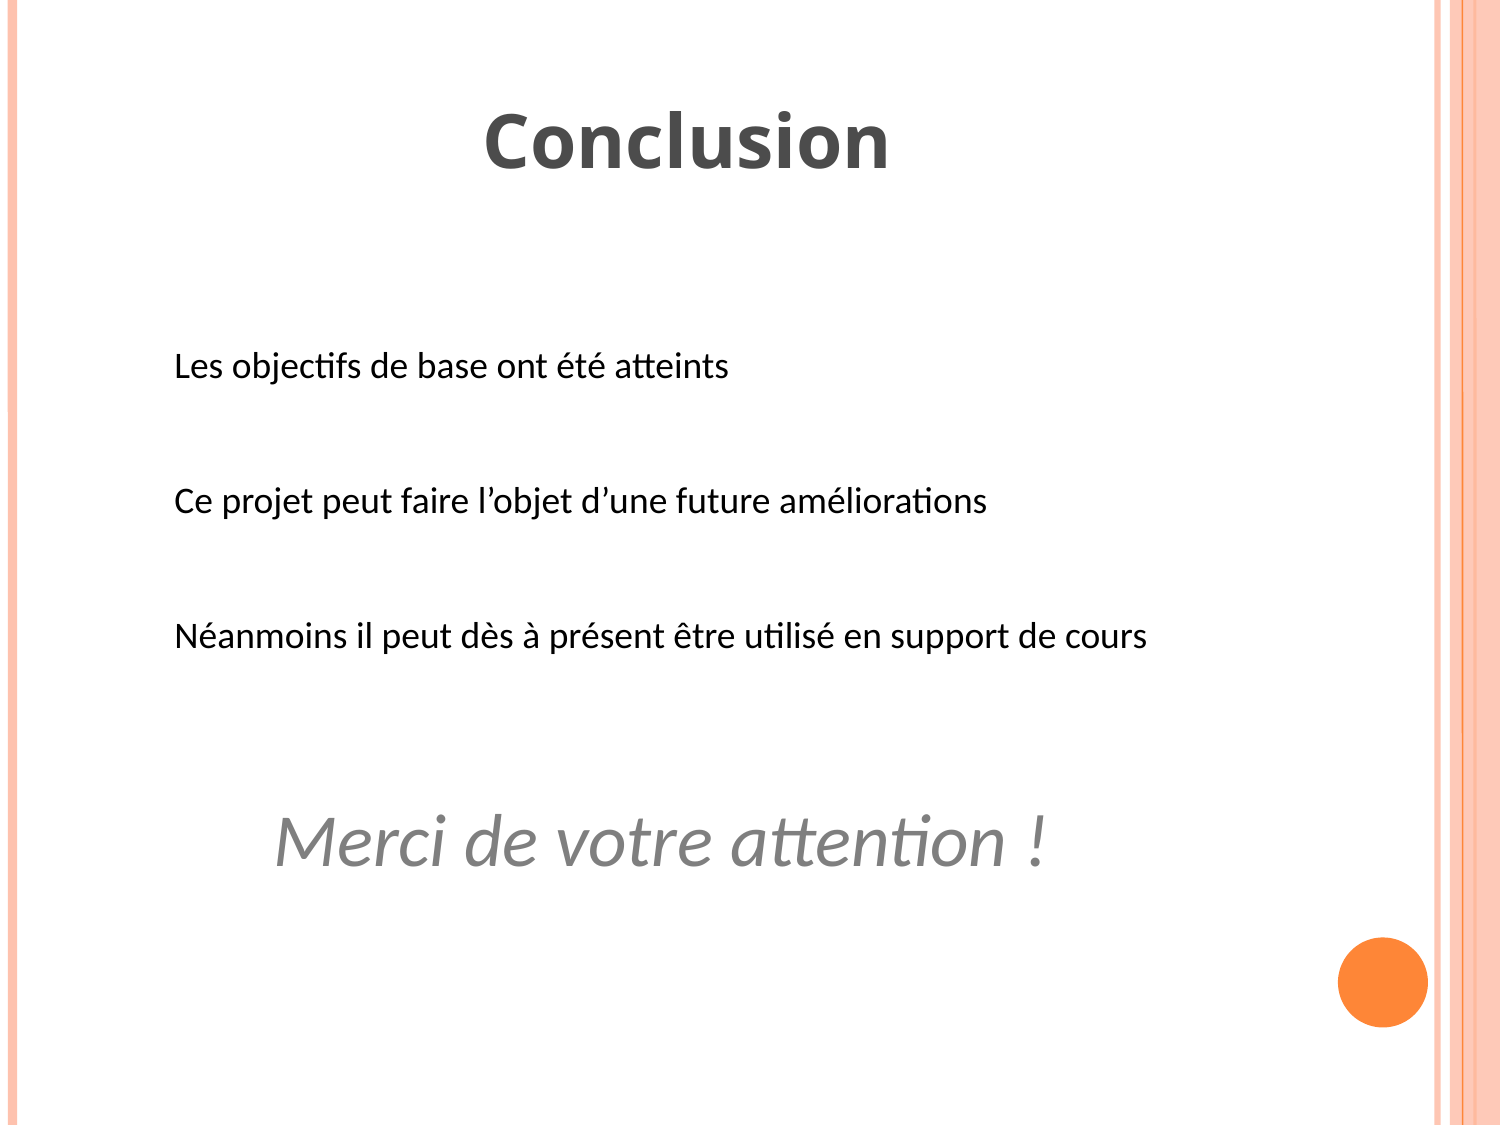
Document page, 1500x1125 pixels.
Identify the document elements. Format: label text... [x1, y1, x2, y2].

text_box Conclusion [75, 52, 1300, 226]
text_box Les objectifs de base ont été atteints Ce projet peut faire l’objet d’une future améliorations Néanmoins il peut dès à présent être utilisé en support de cours Merci de votre attention ! [159, 243, 1258, 895]
